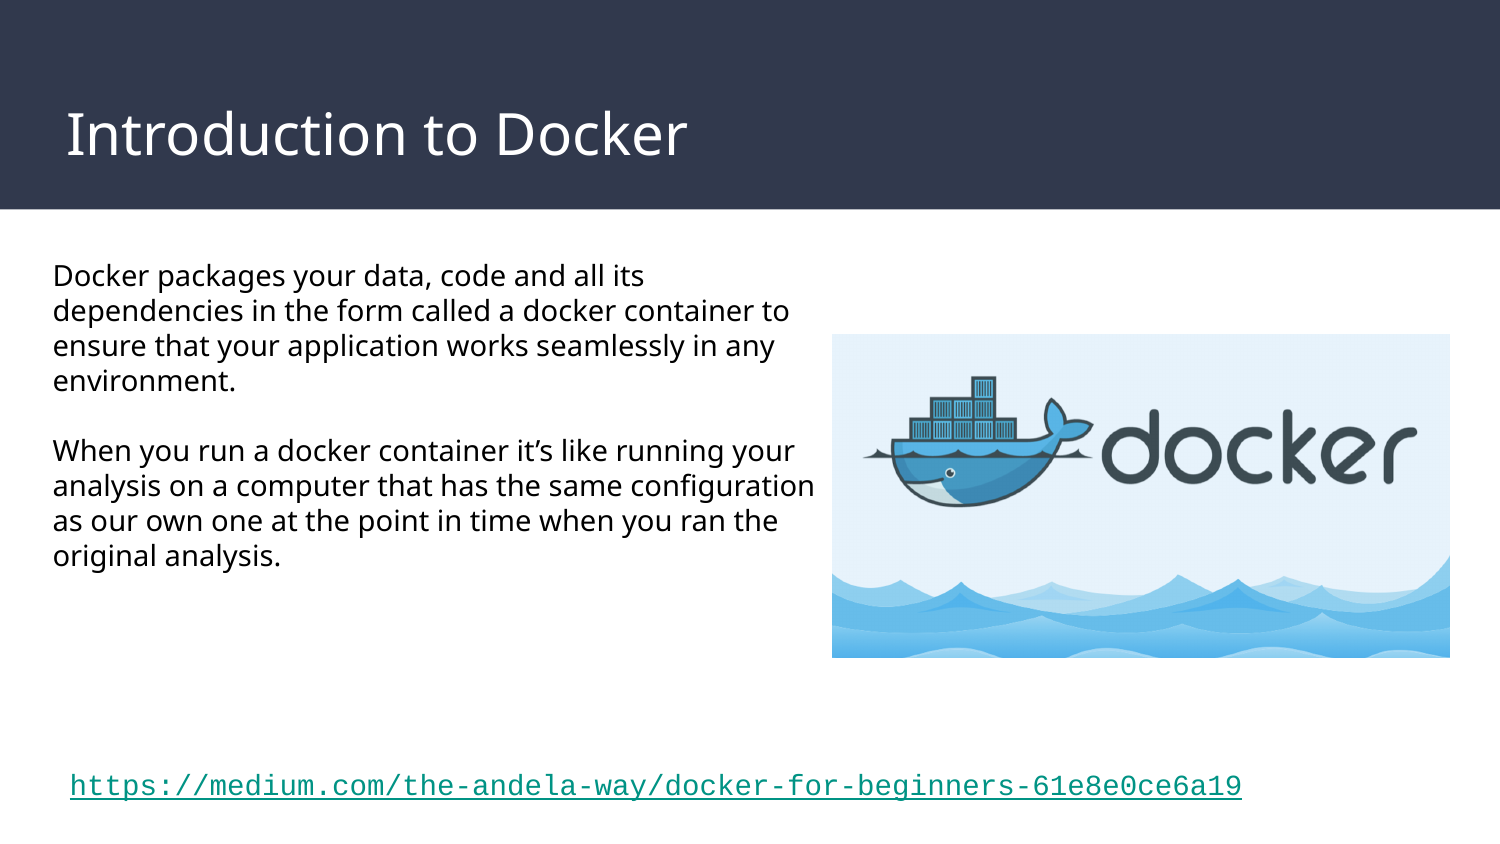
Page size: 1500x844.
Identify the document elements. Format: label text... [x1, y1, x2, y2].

text_box https://medium.com/the-andela-way/docker-for-beginners-61e8e0ce6a19 [54, 751, 1363, 821]
title Introduction to Docker [51, 82, 1449, 185]
picture [832, 334, 1450, 658]
text_box Docker packages your data, code and all its dependencies in the form called a docker container to ensure that your application works seamlessly in any environment. When you run a docker container it’s like running your analysis on a computer that has the same configuration as our own one at the point in time when you ran the original analysis. [37, 242, 833, 807]
